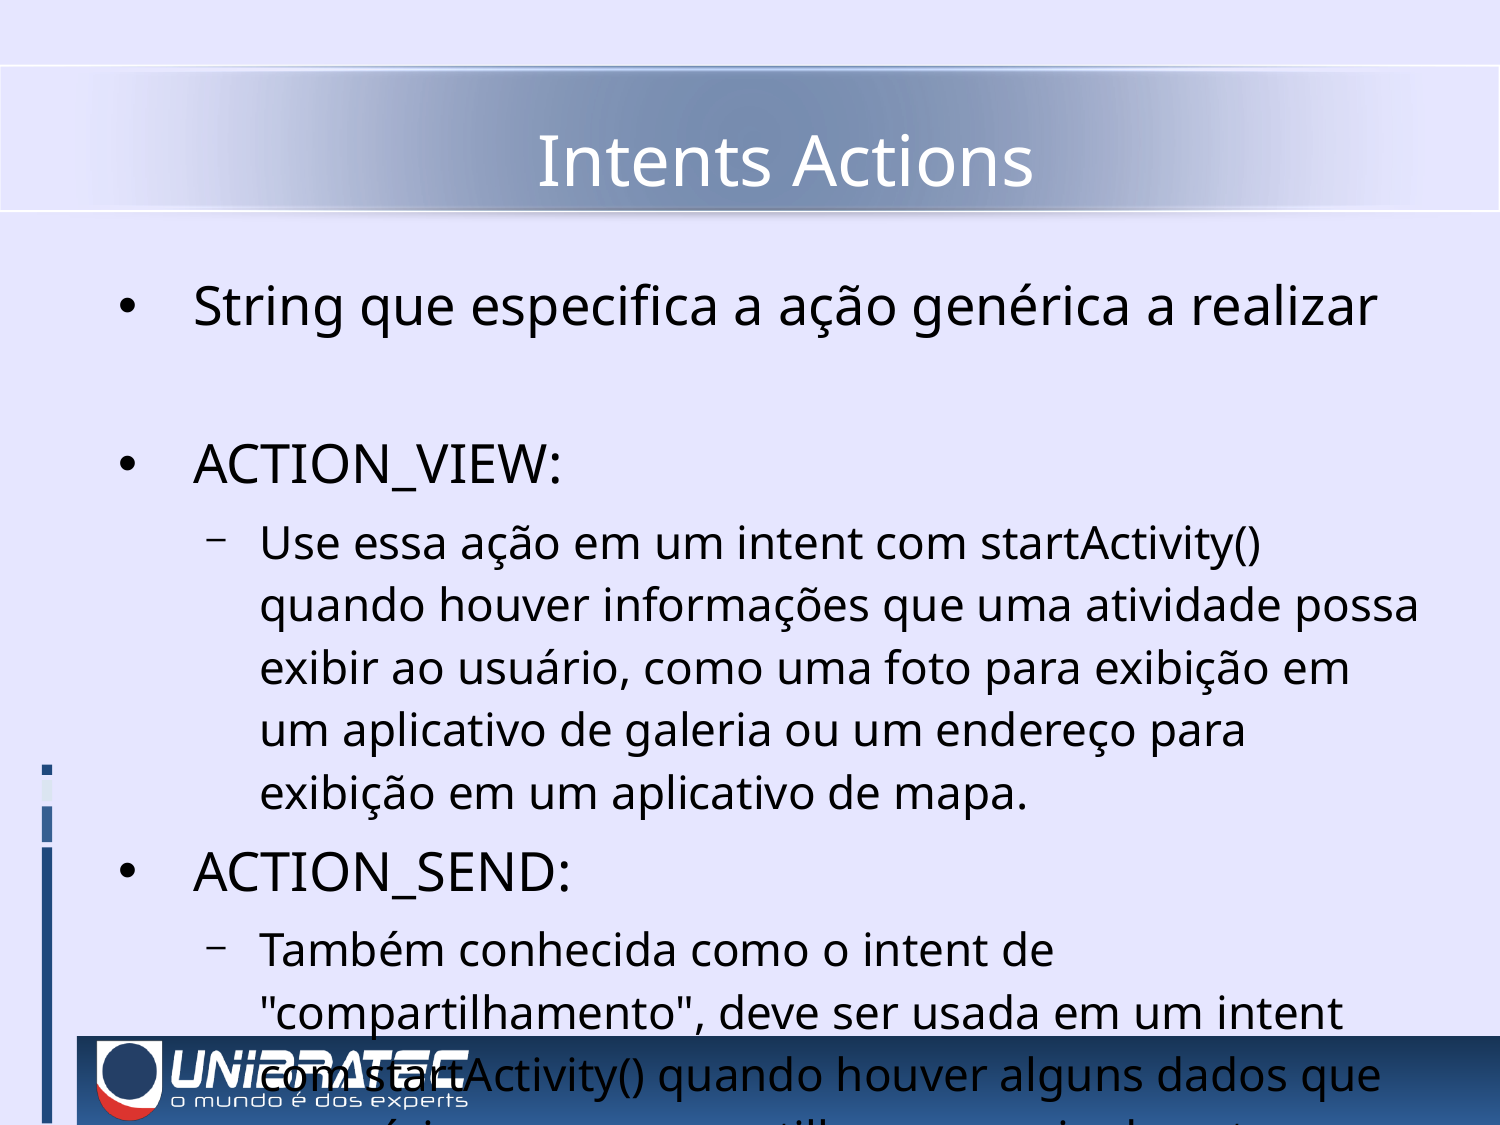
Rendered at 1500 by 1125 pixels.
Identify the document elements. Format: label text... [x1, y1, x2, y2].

picture [96, 1040, 469, 1121]
picture [0, 58, 1500, 227]
title Intents Actions [150, 84, 1424, 233]
text_box String que especifica a ação genérica a realizar ACTION_VIEW: Use essa ação em um intent com startActivity() quando houver informações que uma atividade possa exibir ao usuário, como uma foto para exibição em um aplicativo de galeria ou um endereço para exibição em um aplicativo de mapa. ACTION_SEND: Também conhecida como o intent de "compartilhamento", deve ser usada em um intent com startActivity() quando houver alguns dados que o usuário possa compartilhar por meio de outro aplicativo, como um aplicativo de e-mail ou de compartilhamento social. [118, 267, 1421, 1016]
